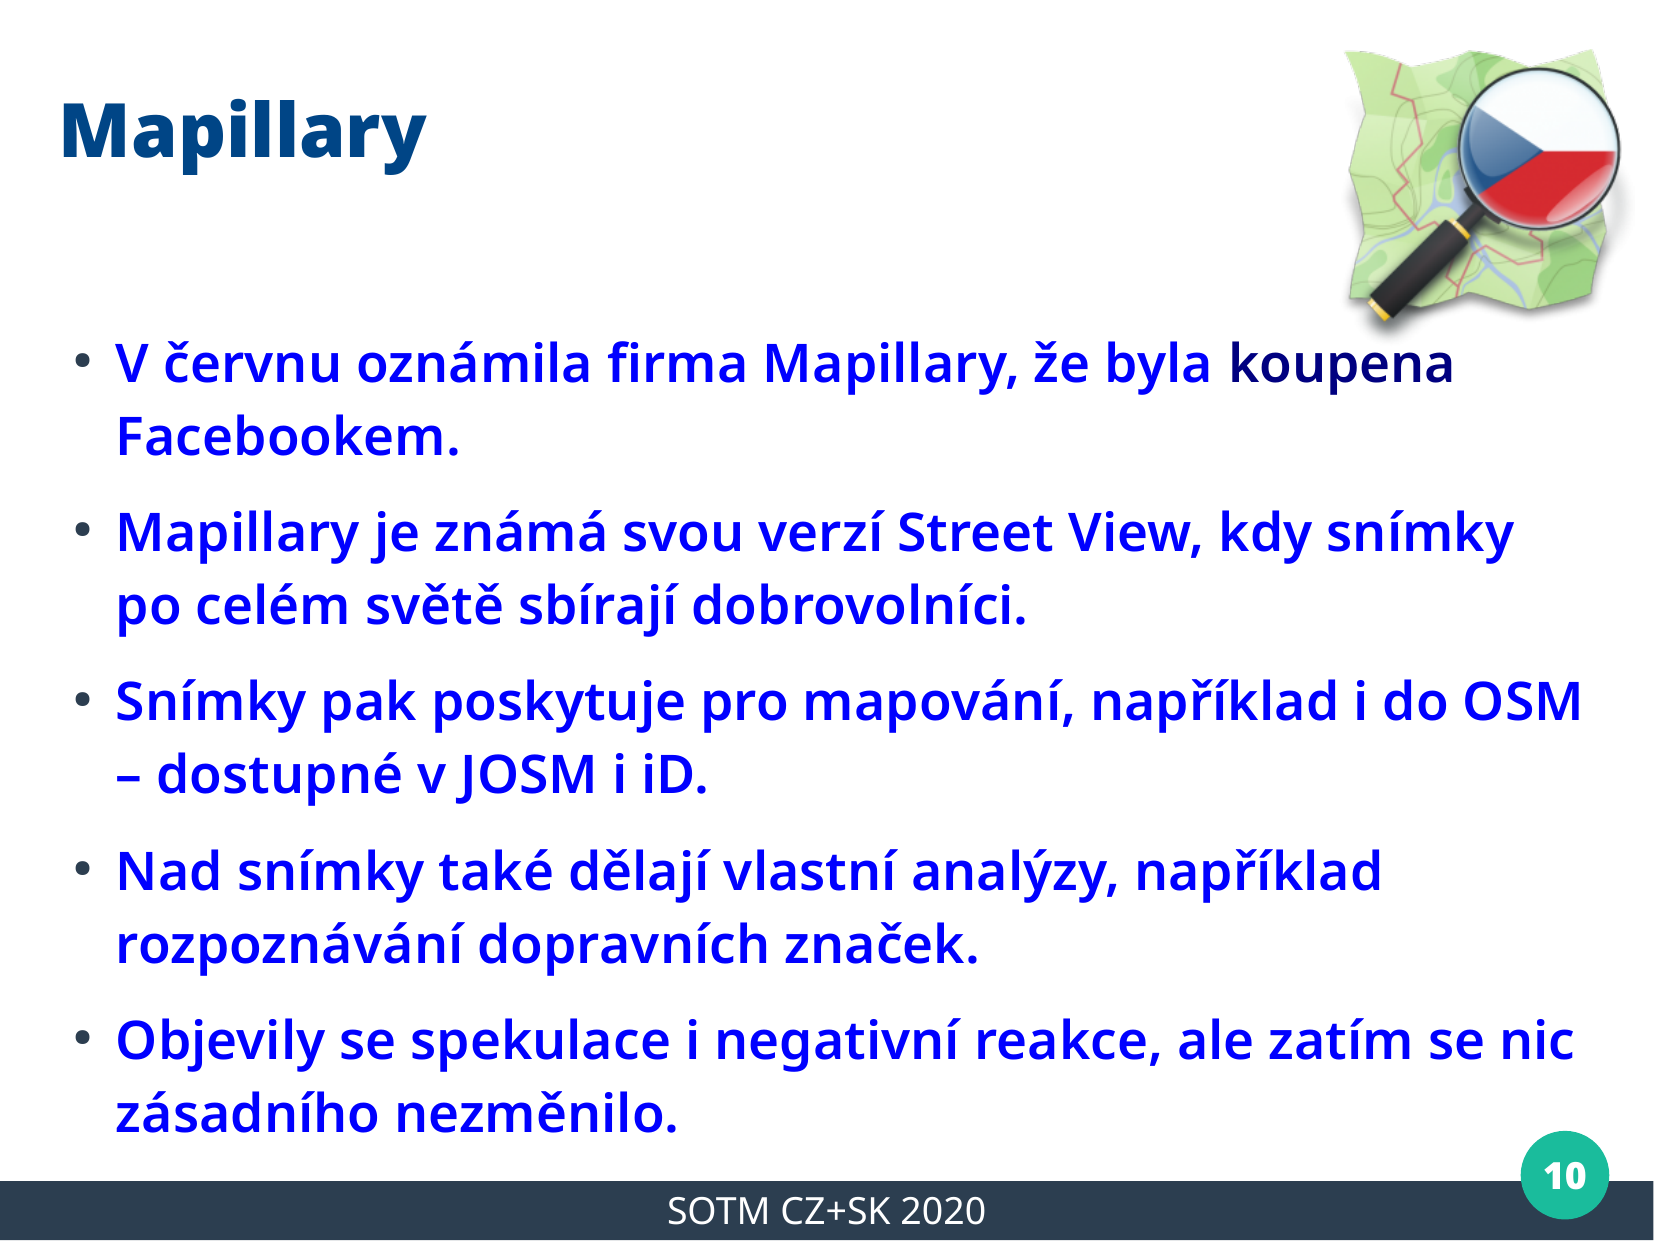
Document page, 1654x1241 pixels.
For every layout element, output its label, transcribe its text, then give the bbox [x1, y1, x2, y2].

list V červnu oznámila firma Mapillary, že byla koupena Facebookem. Mapillary je známá svou verzí Street View, kdy snímky po celém světě sbírají dobrovolníci. Snímky pak poskytuje pro mapování, například i do OSM – dostupné v JOSM i iD. Nad snímky také dělají vlastní analýzy, například rozpoznávání dopravních značek. Objevily se spekulace i negativní reakce, ale zatím se nic zásadního nezměnilo. [59, 324, 1595, 1152]
title Mapillary [59, 49, 1347, 207]
picture [1334, 49, 1635, 350]
